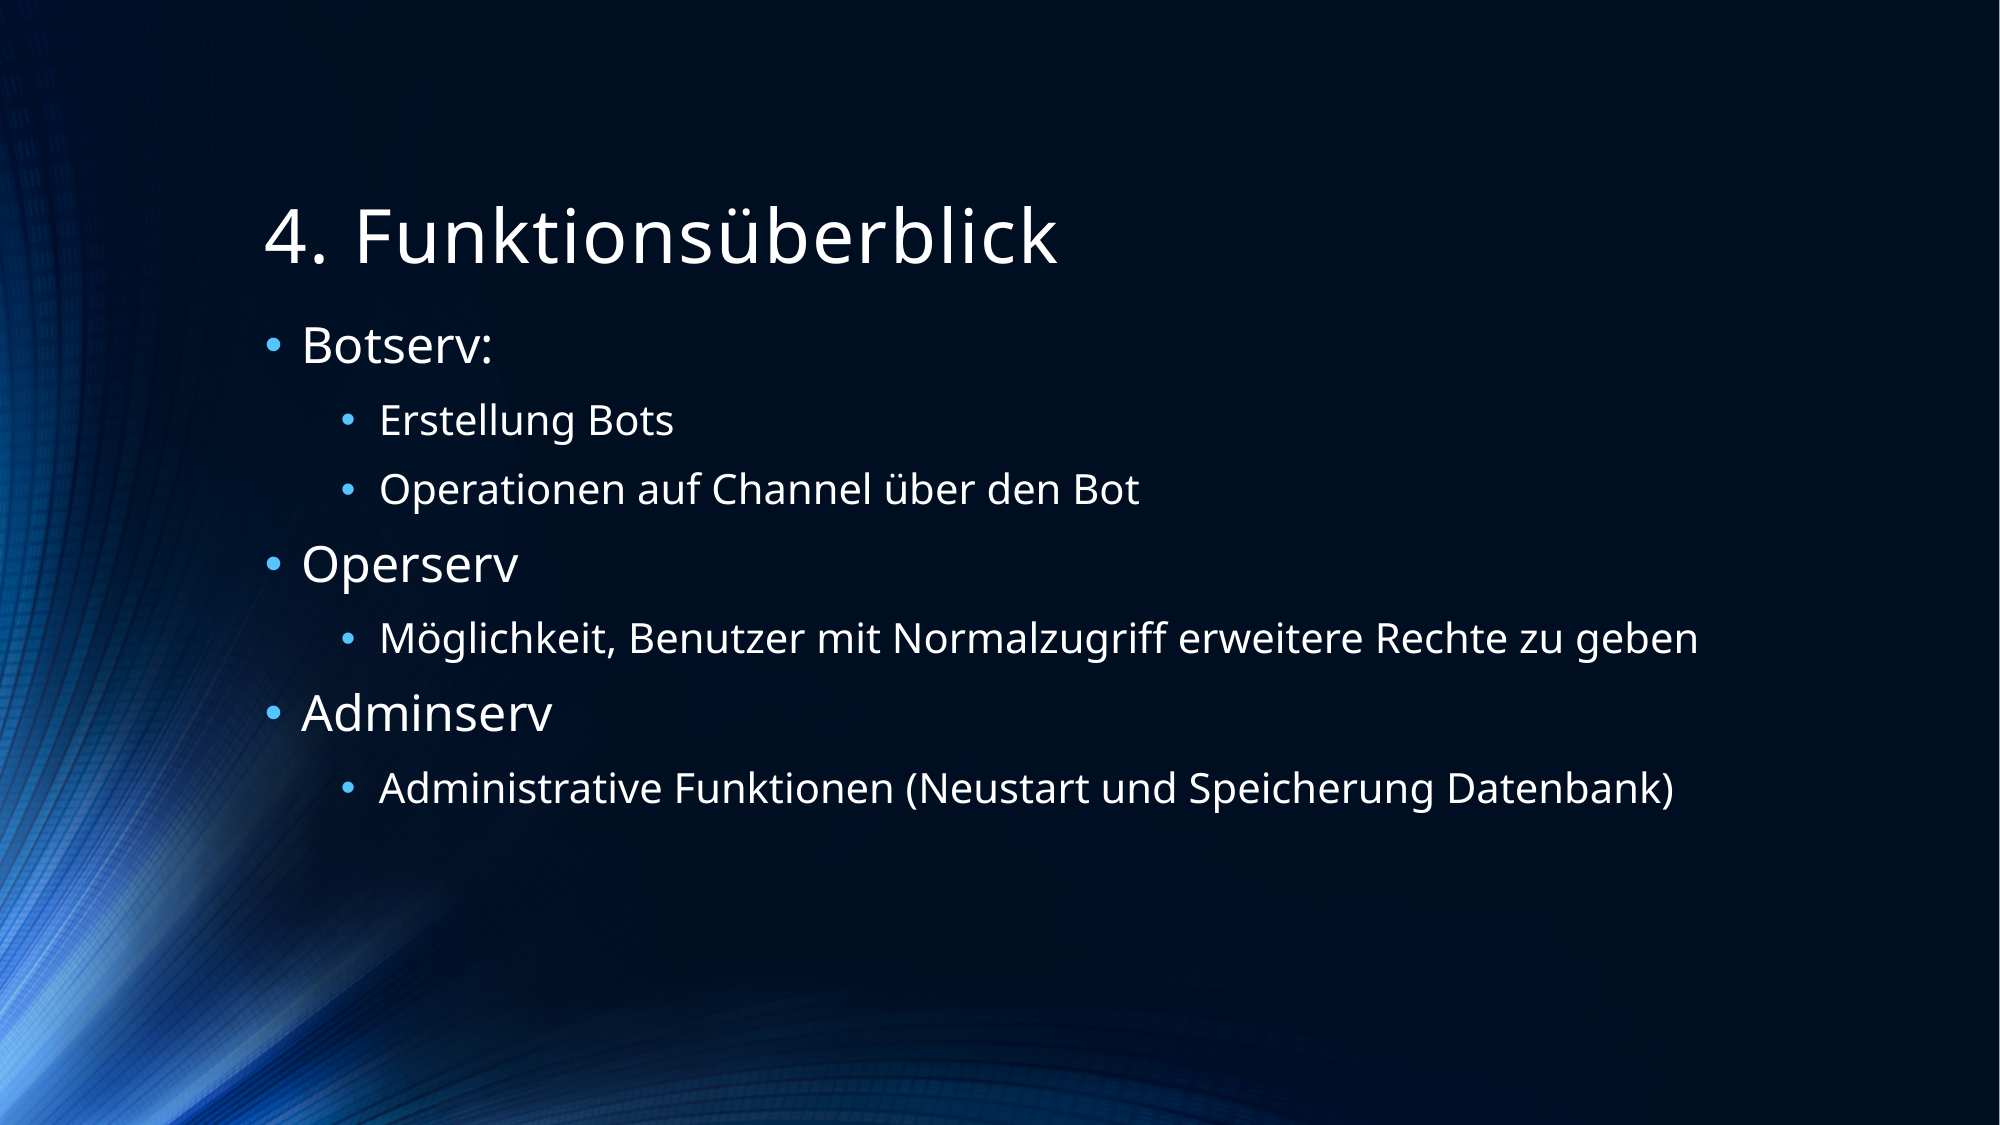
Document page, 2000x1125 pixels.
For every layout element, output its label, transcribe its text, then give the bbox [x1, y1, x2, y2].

picture [0, 0, 2000, 1125]
list Botserv: Erstellung Bots Operationen auf Channel über den Bot Operserv Möglichkeit, Benutzer mit Normalzugriff erweitere Rechte zu geben Adminserv Administrative Funktionen (Neustart und Speicherung Datenbank) [249, 312, 1749, 988]
title 4. Funktionsüberblick [249, 62, 1750, 288]
